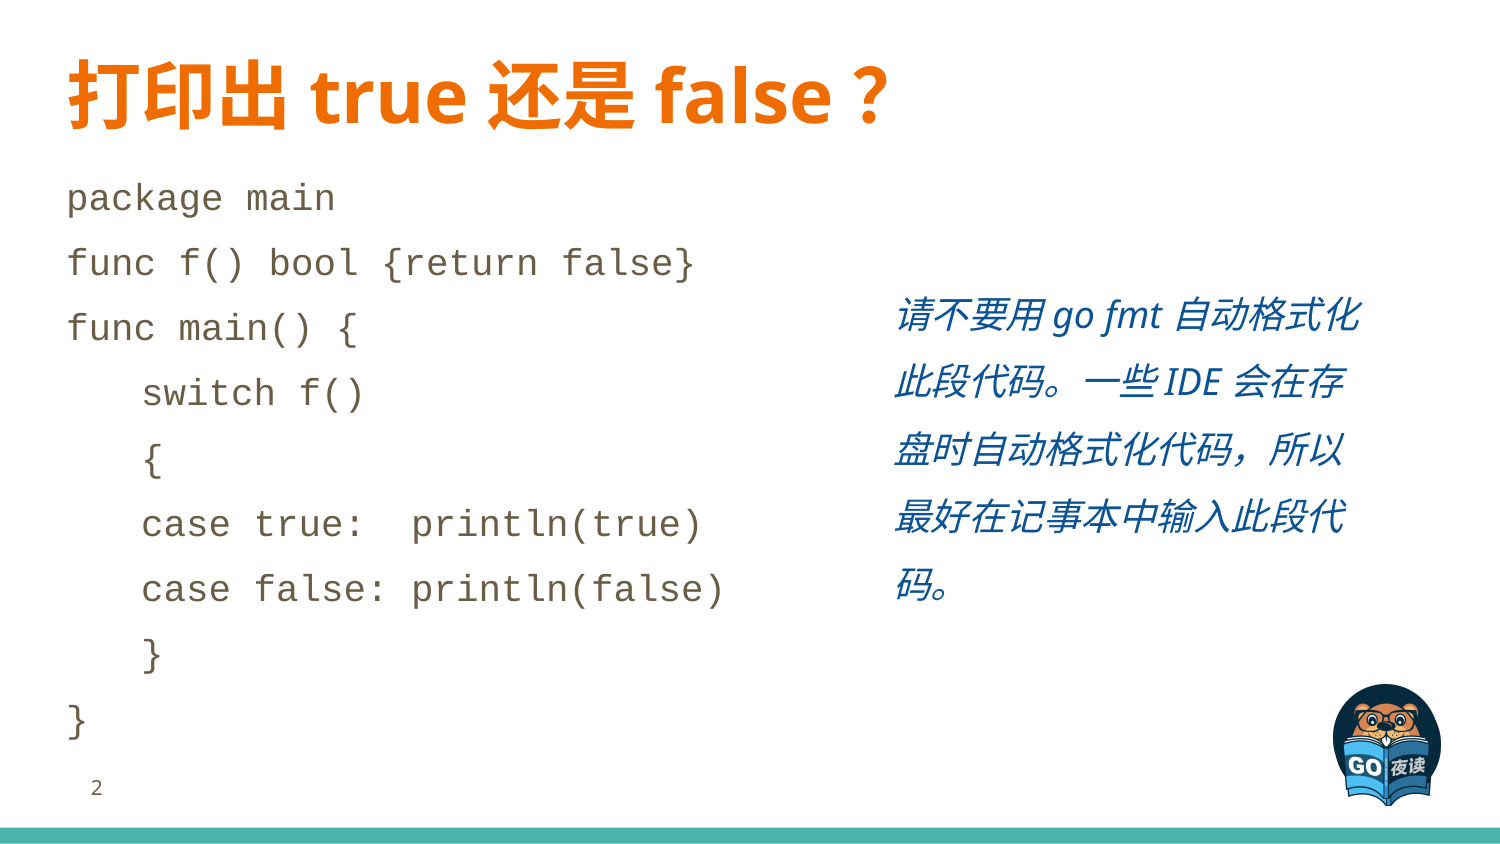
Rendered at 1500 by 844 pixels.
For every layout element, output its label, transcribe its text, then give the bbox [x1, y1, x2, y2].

text_box 请不要用go fmt自动格式化此段代码。一些IDE会在存盘时自动格式化代码，所以最好在记事本中输入此段代码。 [878, 253, 1393, 624]
picture [1333, 684, 1441, 806]
title 打印出true还是false？ [51, 33, 1449, 150]
slide_number <number> [27, 756, 118, 821]
list package main func f() bool {return false} func main() { switch f() { case true: println(true) case false: println(false) } } [51, 169, 836, 757]
